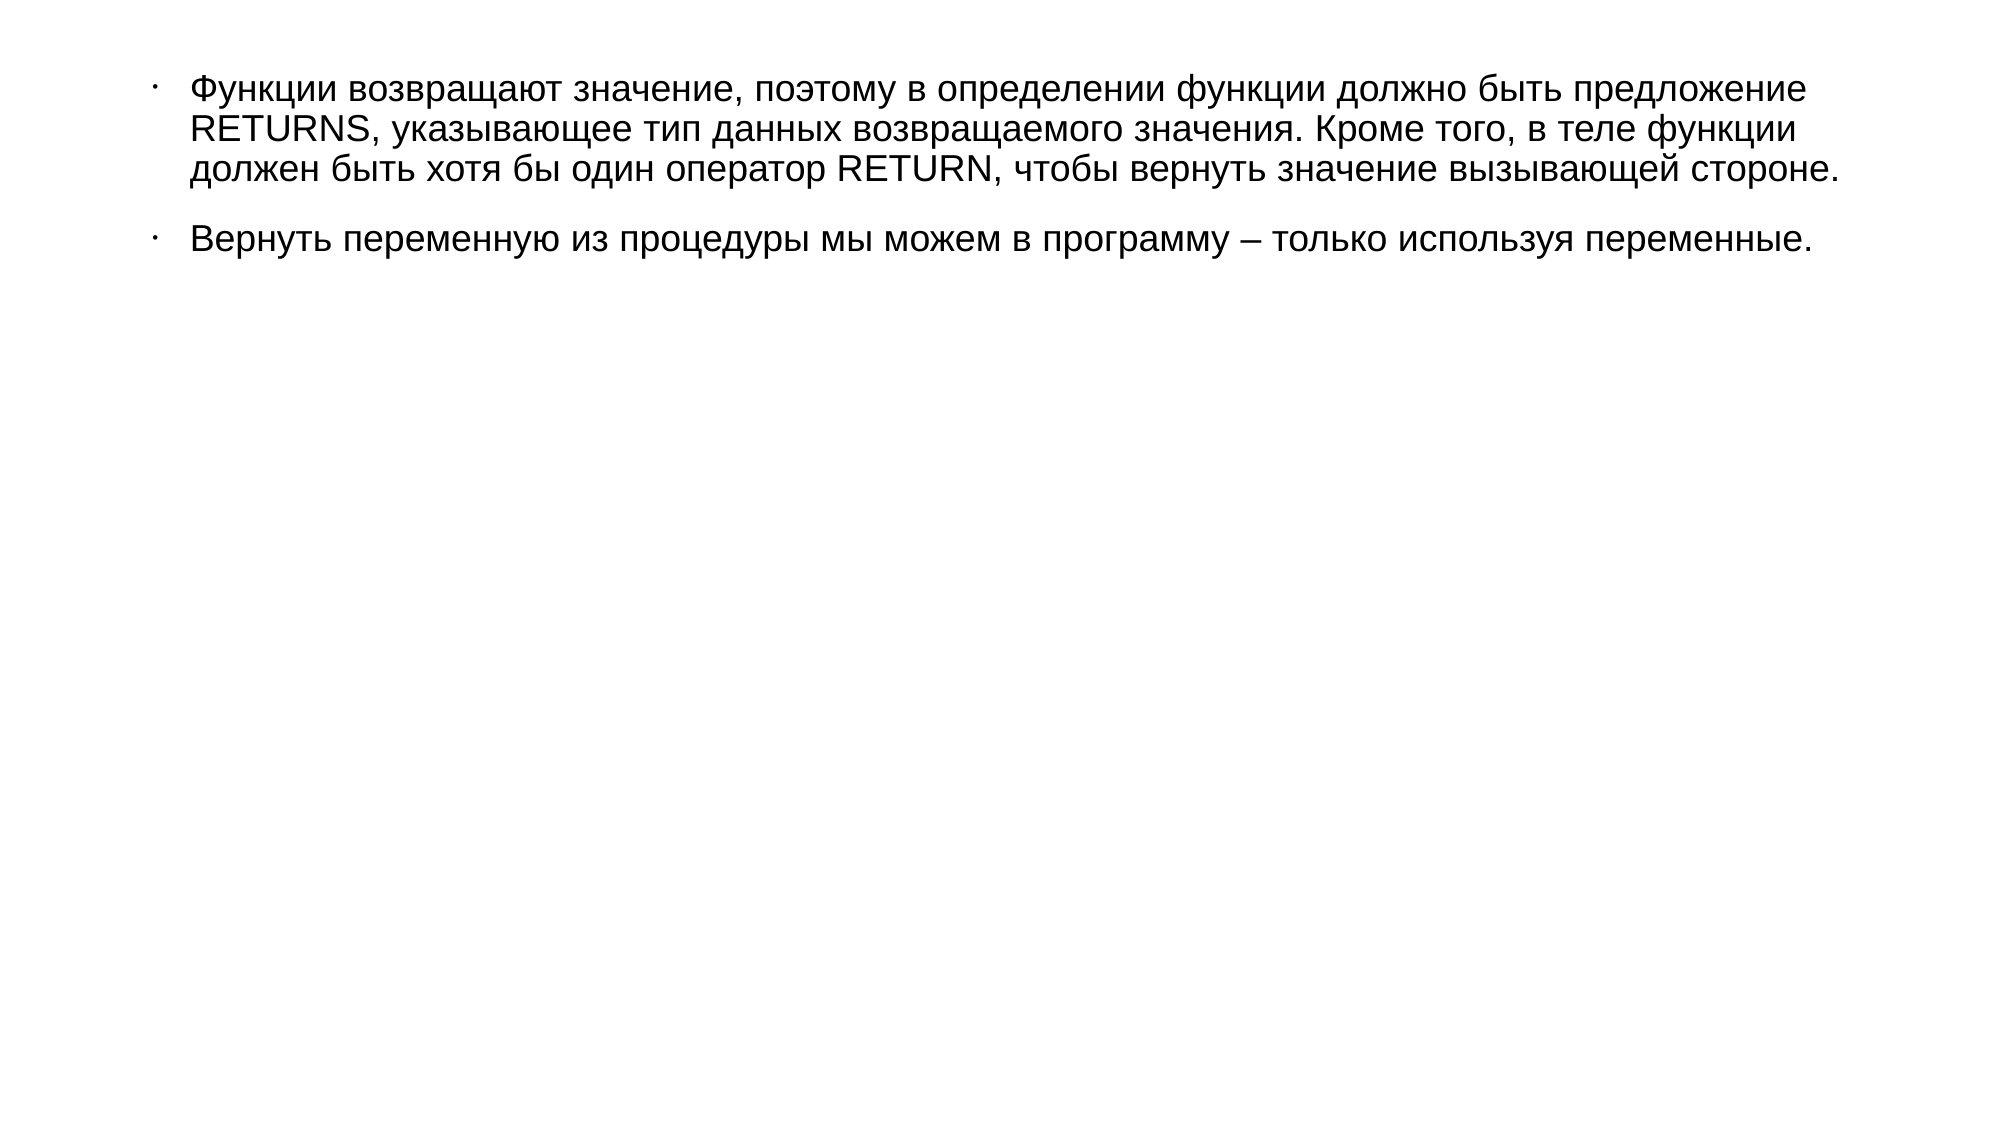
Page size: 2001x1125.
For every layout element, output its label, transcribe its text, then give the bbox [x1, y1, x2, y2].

list Функции возвращают значение, поэтому в определении функции должно быть предложение RETURNS, указывающее тип данных возвращаемого значения. Кроме того, в теле функции должен быть хотя бы один оператор RETURN, чтобы вернуть значение вызывающей стороне. Вернуть переменную из процедуры мы можем в программу – только используя переменные. [137, 61, 1863, 1014]
